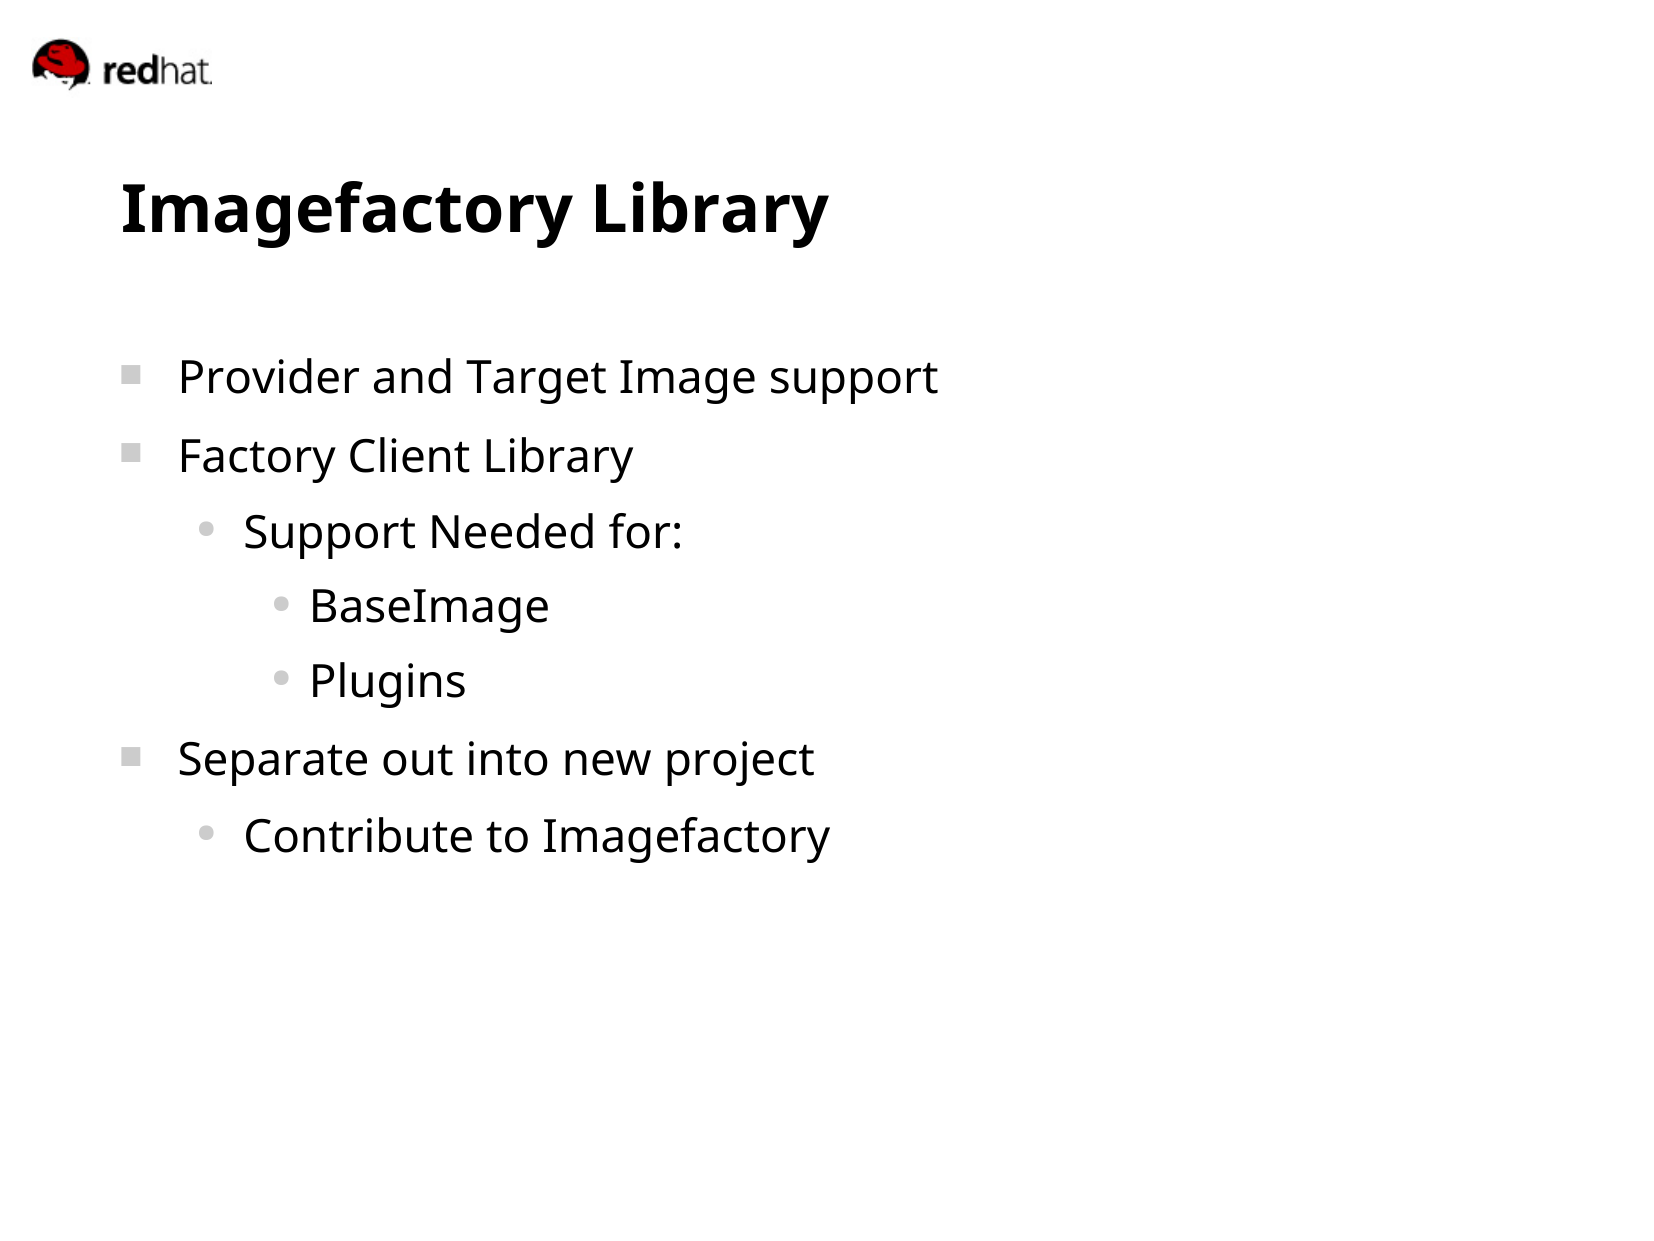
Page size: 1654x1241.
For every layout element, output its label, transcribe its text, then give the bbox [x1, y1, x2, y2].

title Imagefactory Library [121, 102, 1534, 310]
picture [31, 37, 212, 98]
list Provider and Target Image support Factory Client Library Support Needed for: BaseImage Plugins Separate out into new project Contribute to Imagefactory [121, 344, 1534, 1127]
